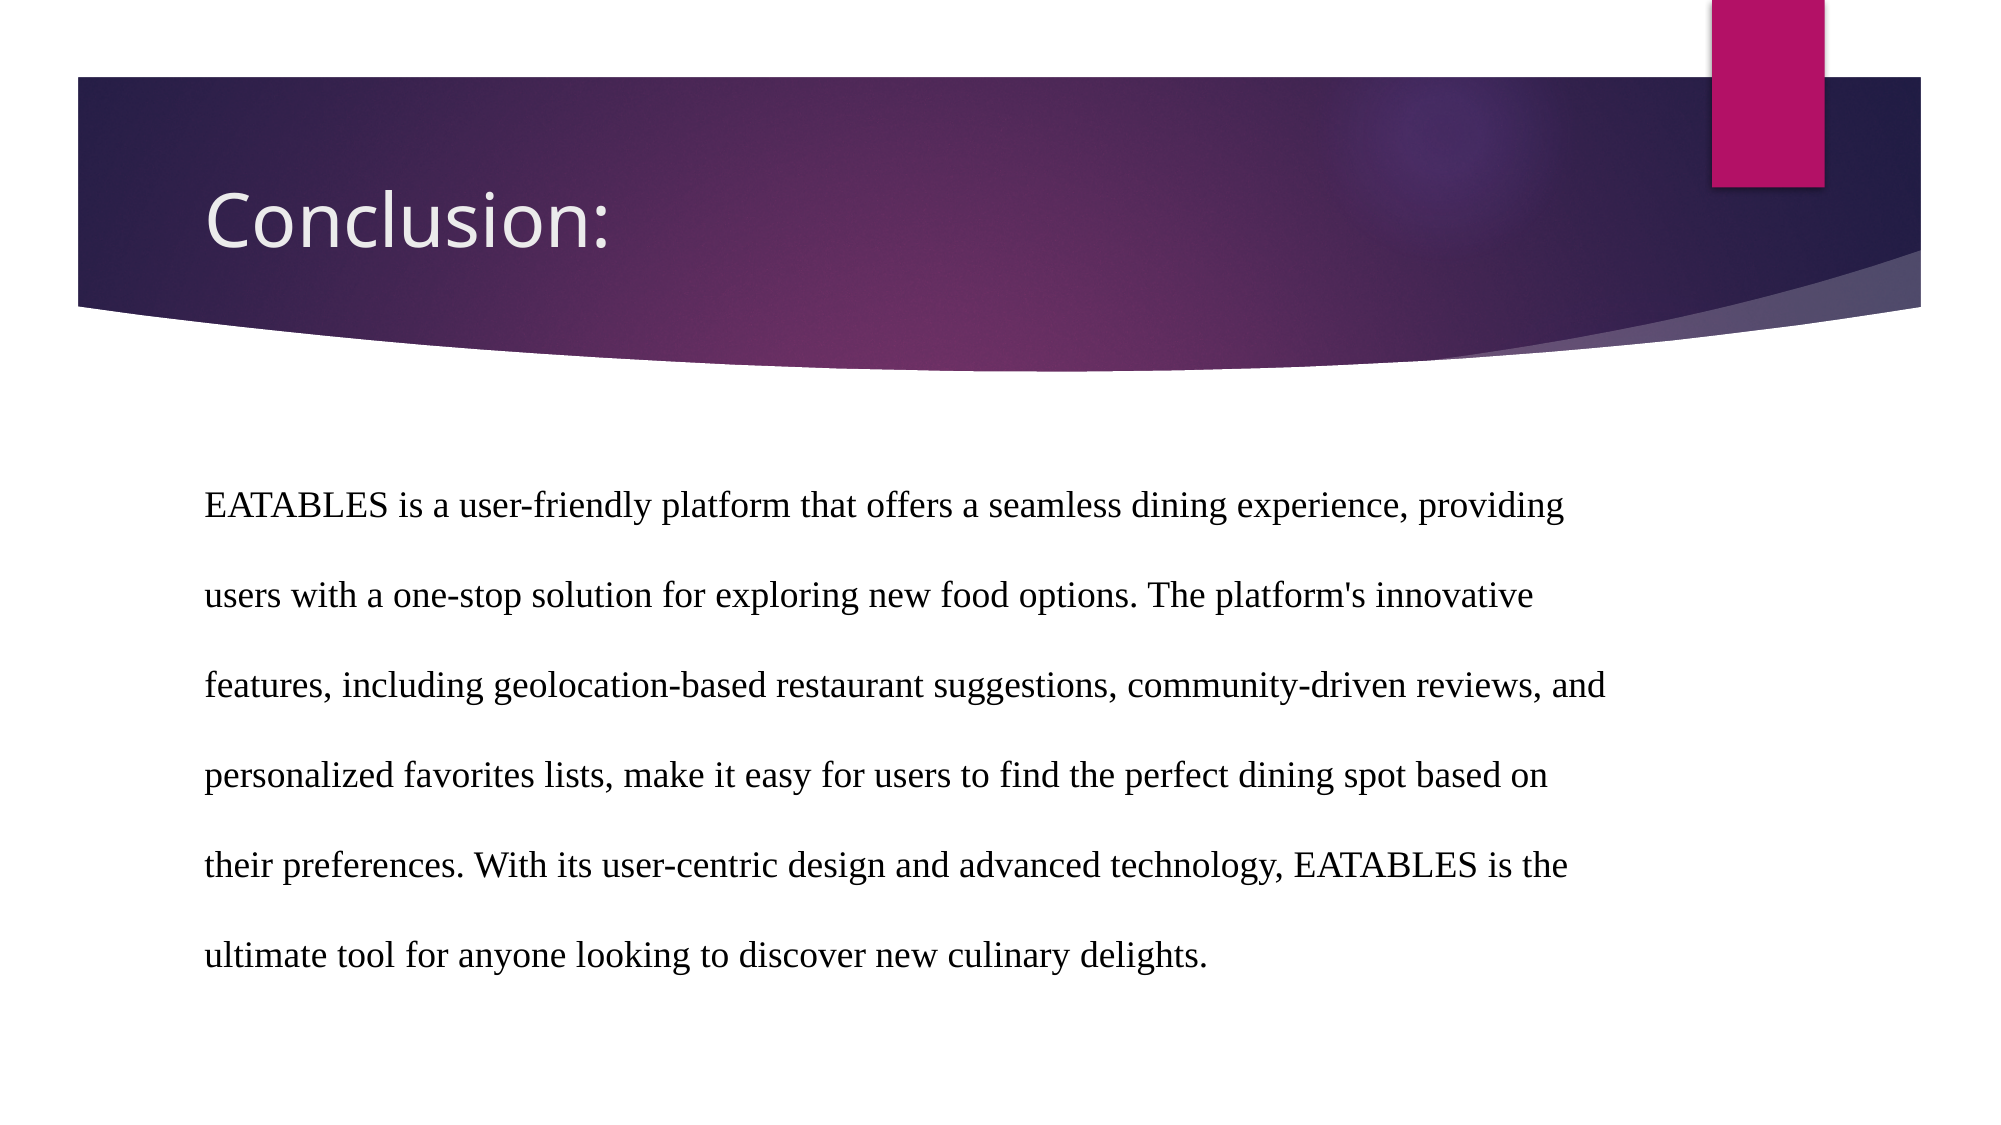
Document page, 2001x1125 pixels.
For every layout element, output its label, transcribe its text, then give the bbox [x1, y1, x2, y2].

list EATABLES is a user-friendly platform that offers a seamless dining experience, providing users with a one-stop solution for exploring new food options. The platform's innovative features, including geolocation-based restaurant suggestions, community-driven reviews, and personalized favorites lists, make it easy for users to find the perfect dining spot based on their preferences. With its user-centric design and advanced technology, EATABLES is the ultimate tool for anyone looking to discover new culinary delights. [189, 427, 1638, 988]
title Conclusion: [189, 159, 1627, 276]
picture [79, 78, 1920, 371]
table_cell Success [1521, 315, 1734, 354]
